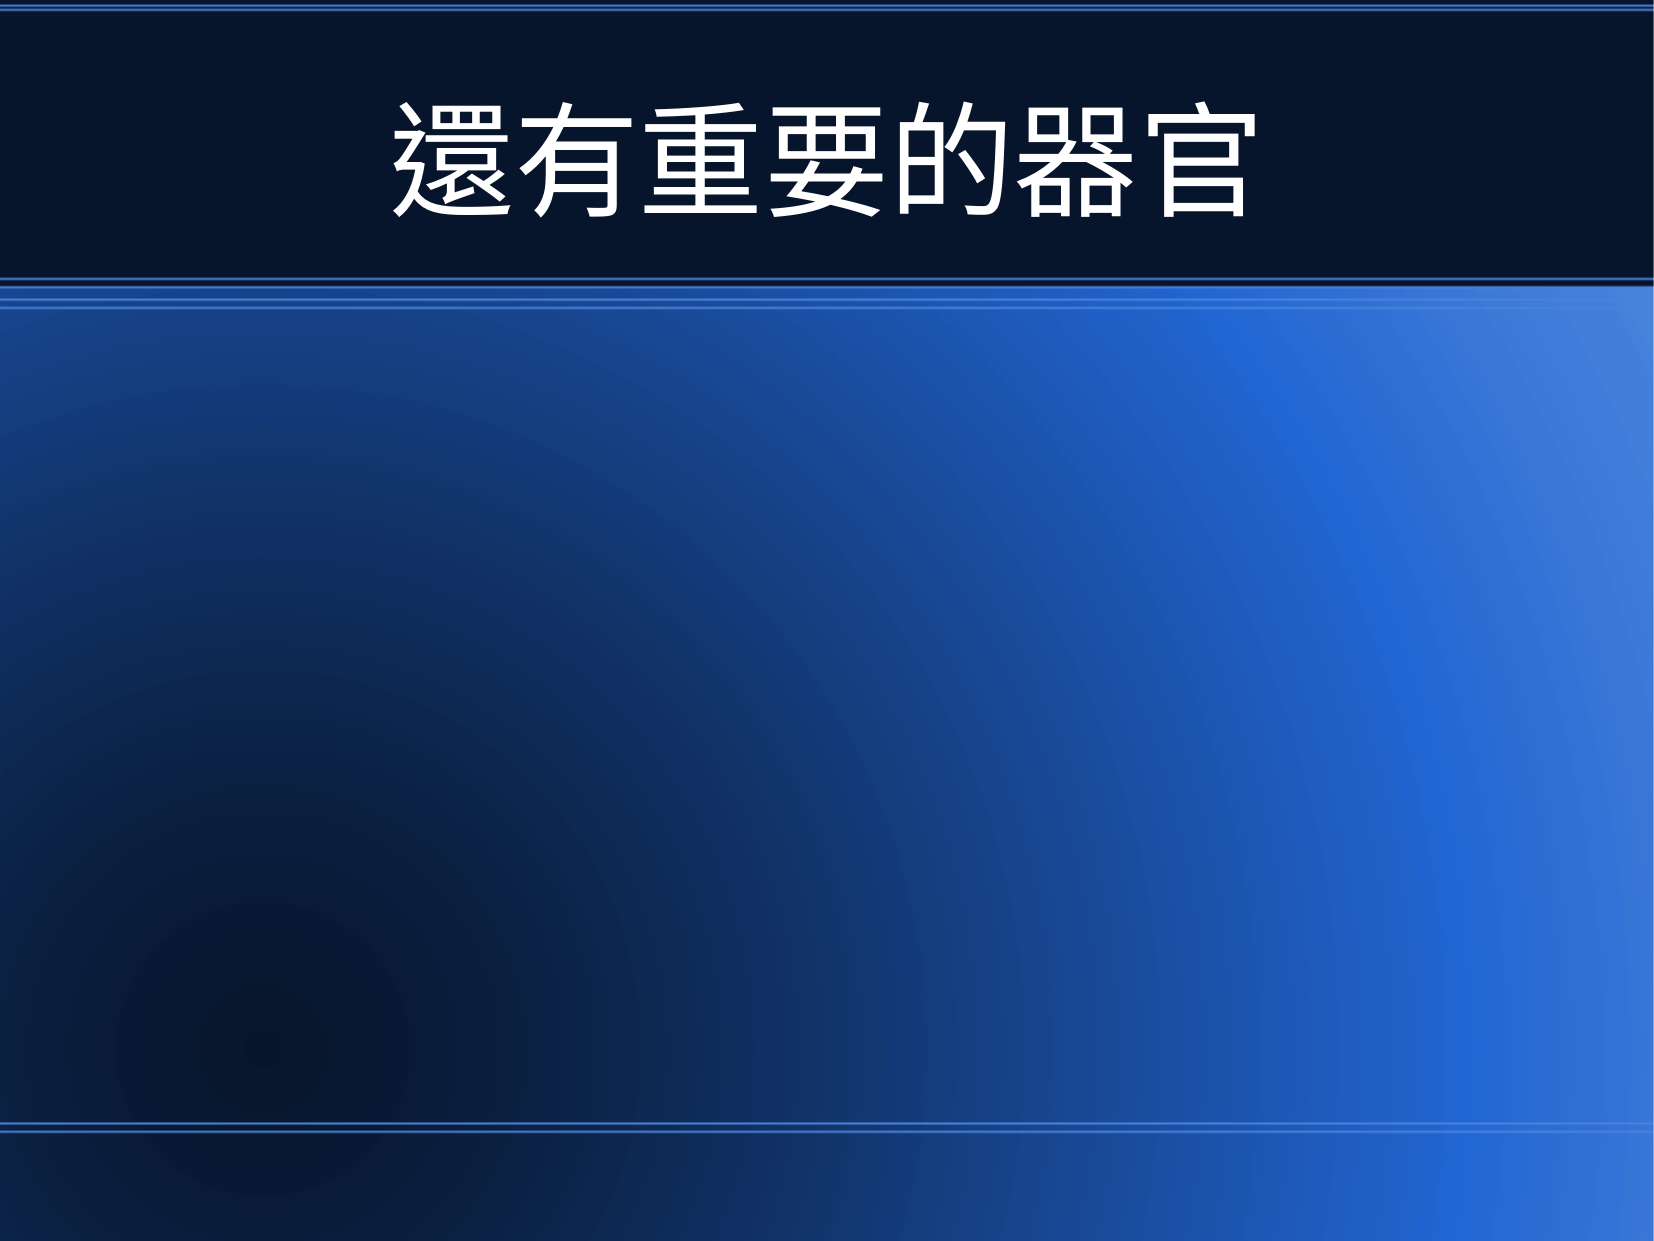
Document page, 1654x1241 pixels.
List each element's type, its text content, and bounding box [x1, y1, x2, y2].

picture [0, 0, 1654, 1241]
title 還有重要的器官 [82, 49, 1571, 257]
